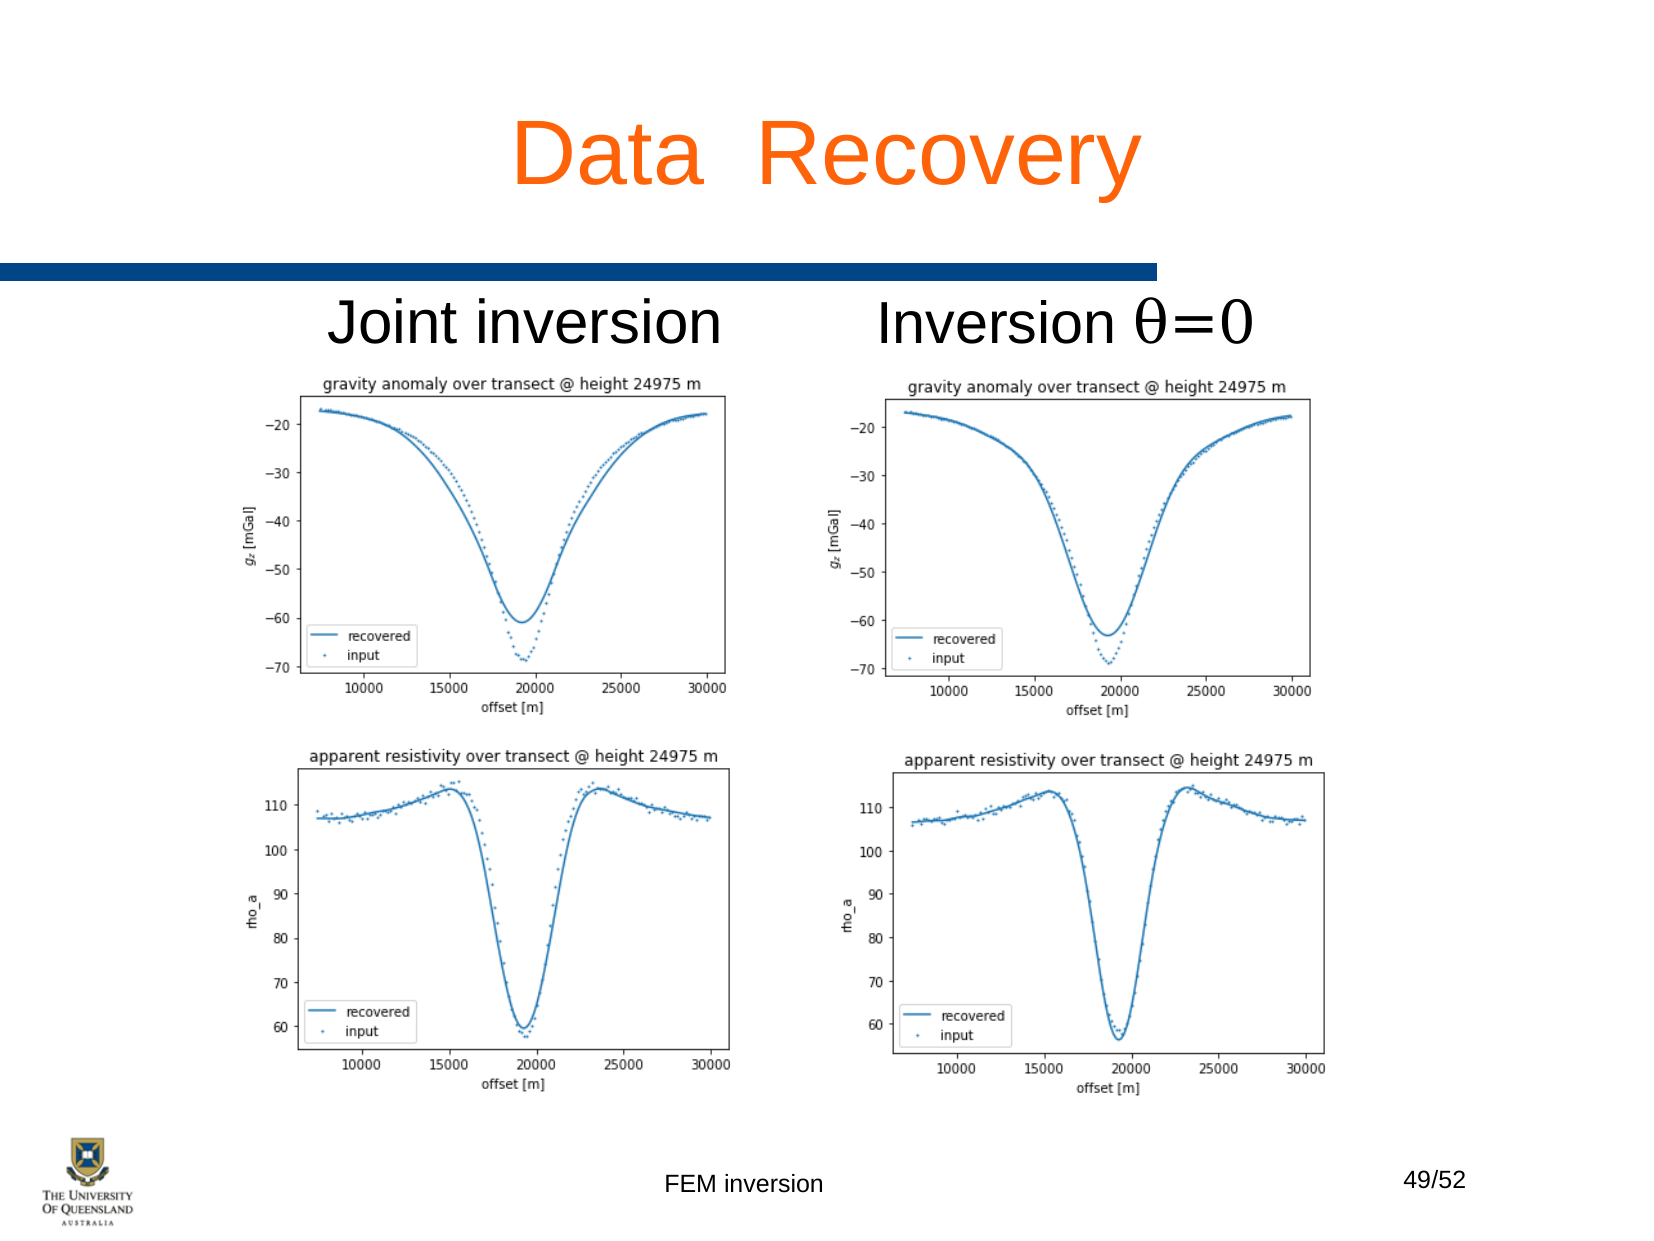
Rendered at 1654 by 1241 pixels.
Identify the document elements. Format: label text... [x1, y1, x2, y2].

picture [233, 368, 736, 721]
title Data Recovery [82, 49, 1571, 257]
list Inversion θ=0 [812, 288, 1366, 358]
picture [35, 1133, 142, 1235]
list Joint inversion [261, 286, 814, 357]
picture [831, 744, 1334, 1102]
picture [236, 740, 739, 1098]
picture [818, 371, 1321, 724]
